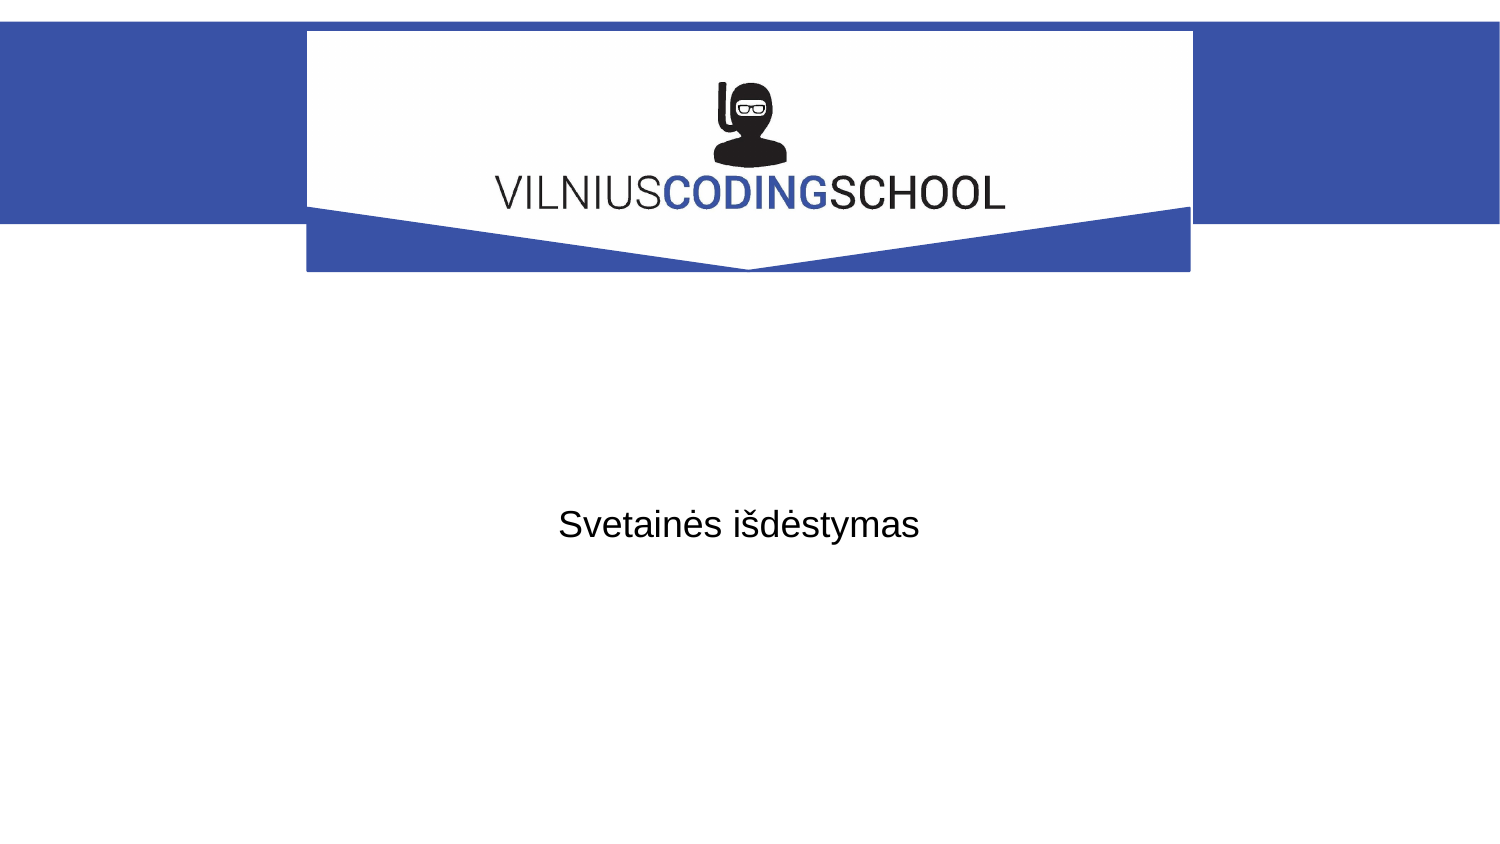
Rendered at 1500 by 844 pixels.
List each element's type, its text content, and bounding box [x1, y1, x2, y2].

picture [307, 31, 1193, 272]
text_box Svetainės išdėstymas [543, 496, 935, 553]
text_box [307, 207, 1190, 272]
